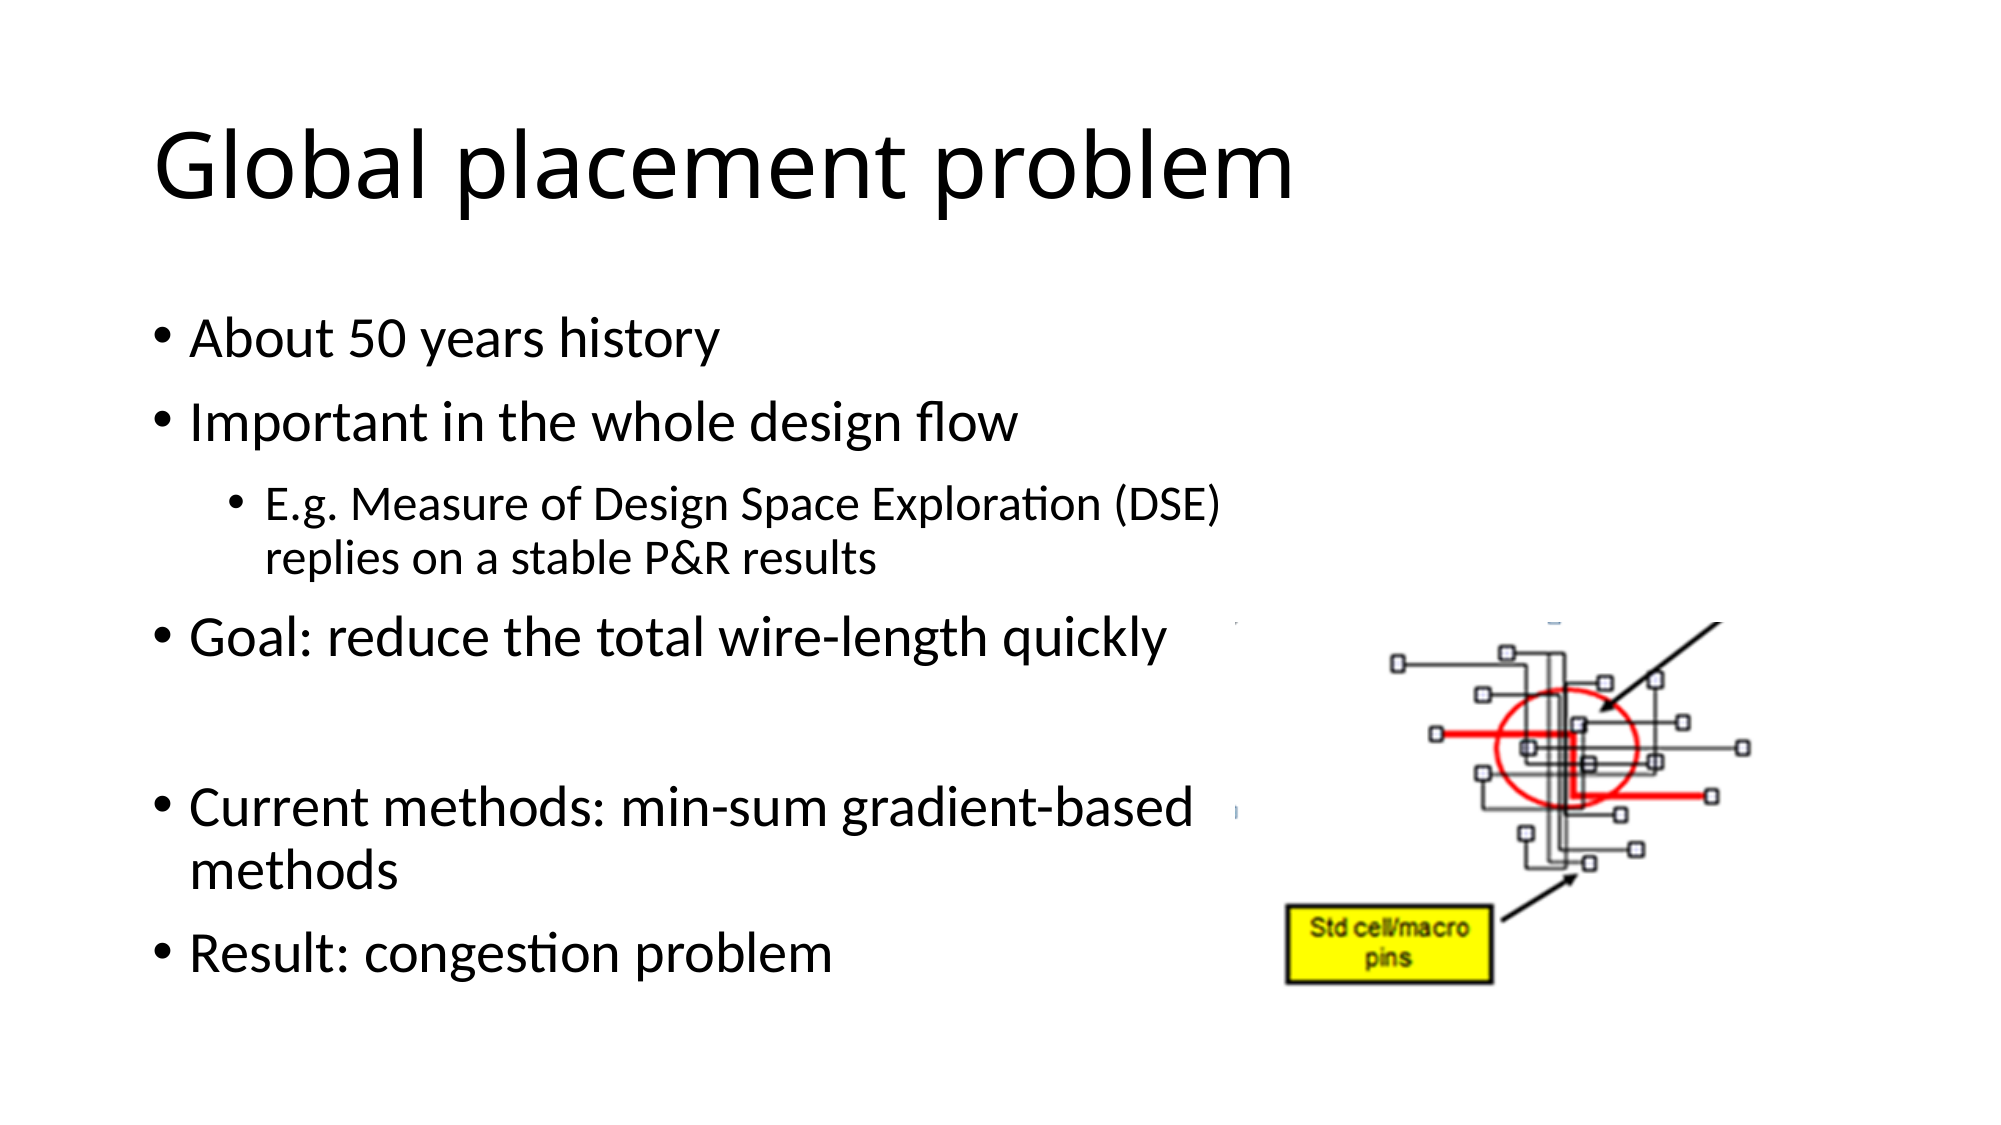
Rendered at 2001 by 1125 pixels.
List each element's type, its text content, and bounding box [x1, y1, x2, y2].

list About 50 years history Important in the whole design flow E.g. Measure of Design Space Exploration (DSE) replies on a stable P&R results Goal: reduce the total wire-length quickly Current methods: min-sum gradient-based methods Result: congestion problem [137, 299, 1319, 1014]
picture [1319, 622, 1869, 996]
title Global placement problem [137, 59, 1863, 278]
